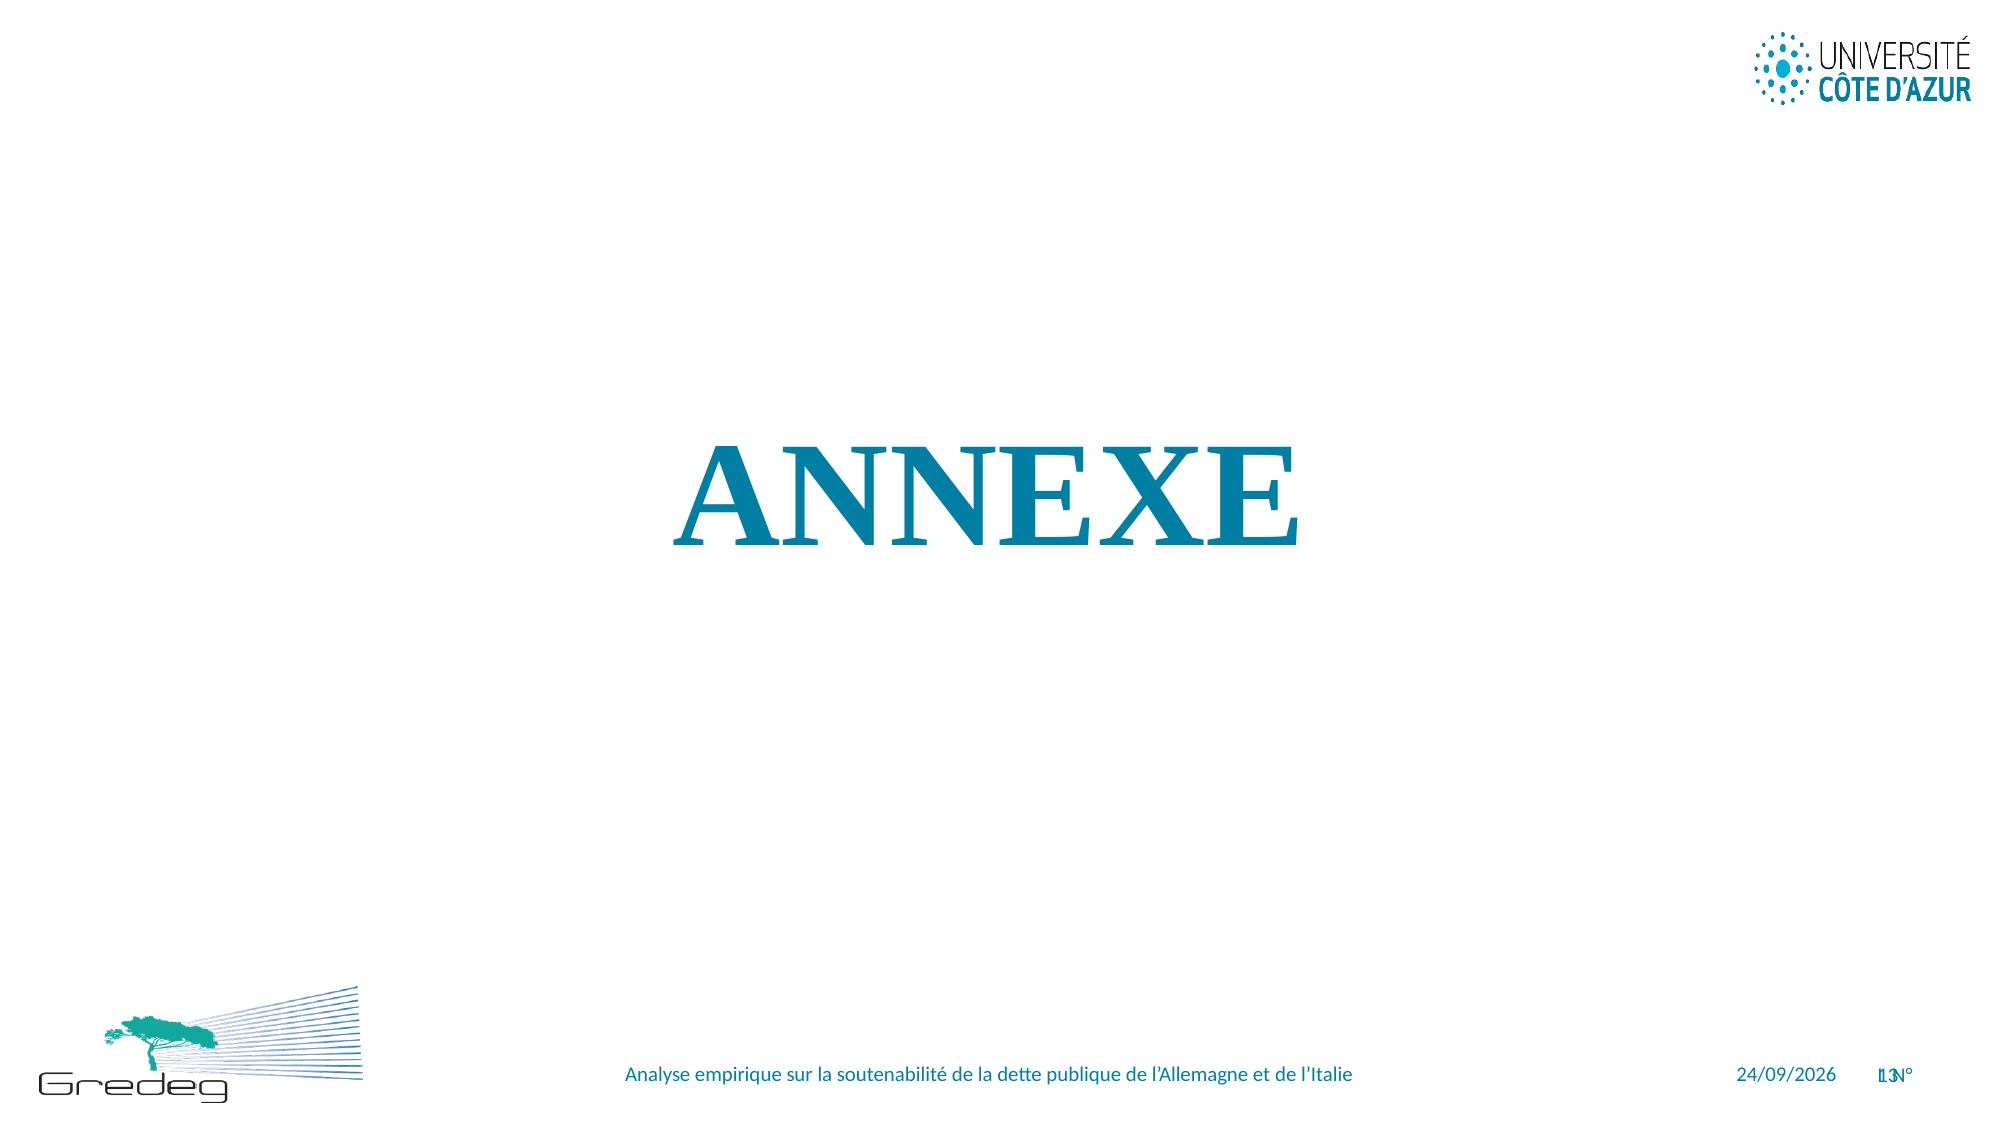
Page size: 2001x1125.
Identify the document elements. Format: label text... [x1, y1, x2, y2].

text_box 14/02/2025 [1721, 1042, 1876, 1103]
text_box ANNEXE [239, 408, 1740, 619]
text_box Analyse empirique sur la soutenabilité de la dette publique de l’Allemagne et de l’Italie [477, 1042, 1502, 1103]
text_box 13 [1862, 1043, 1952, 1104]
